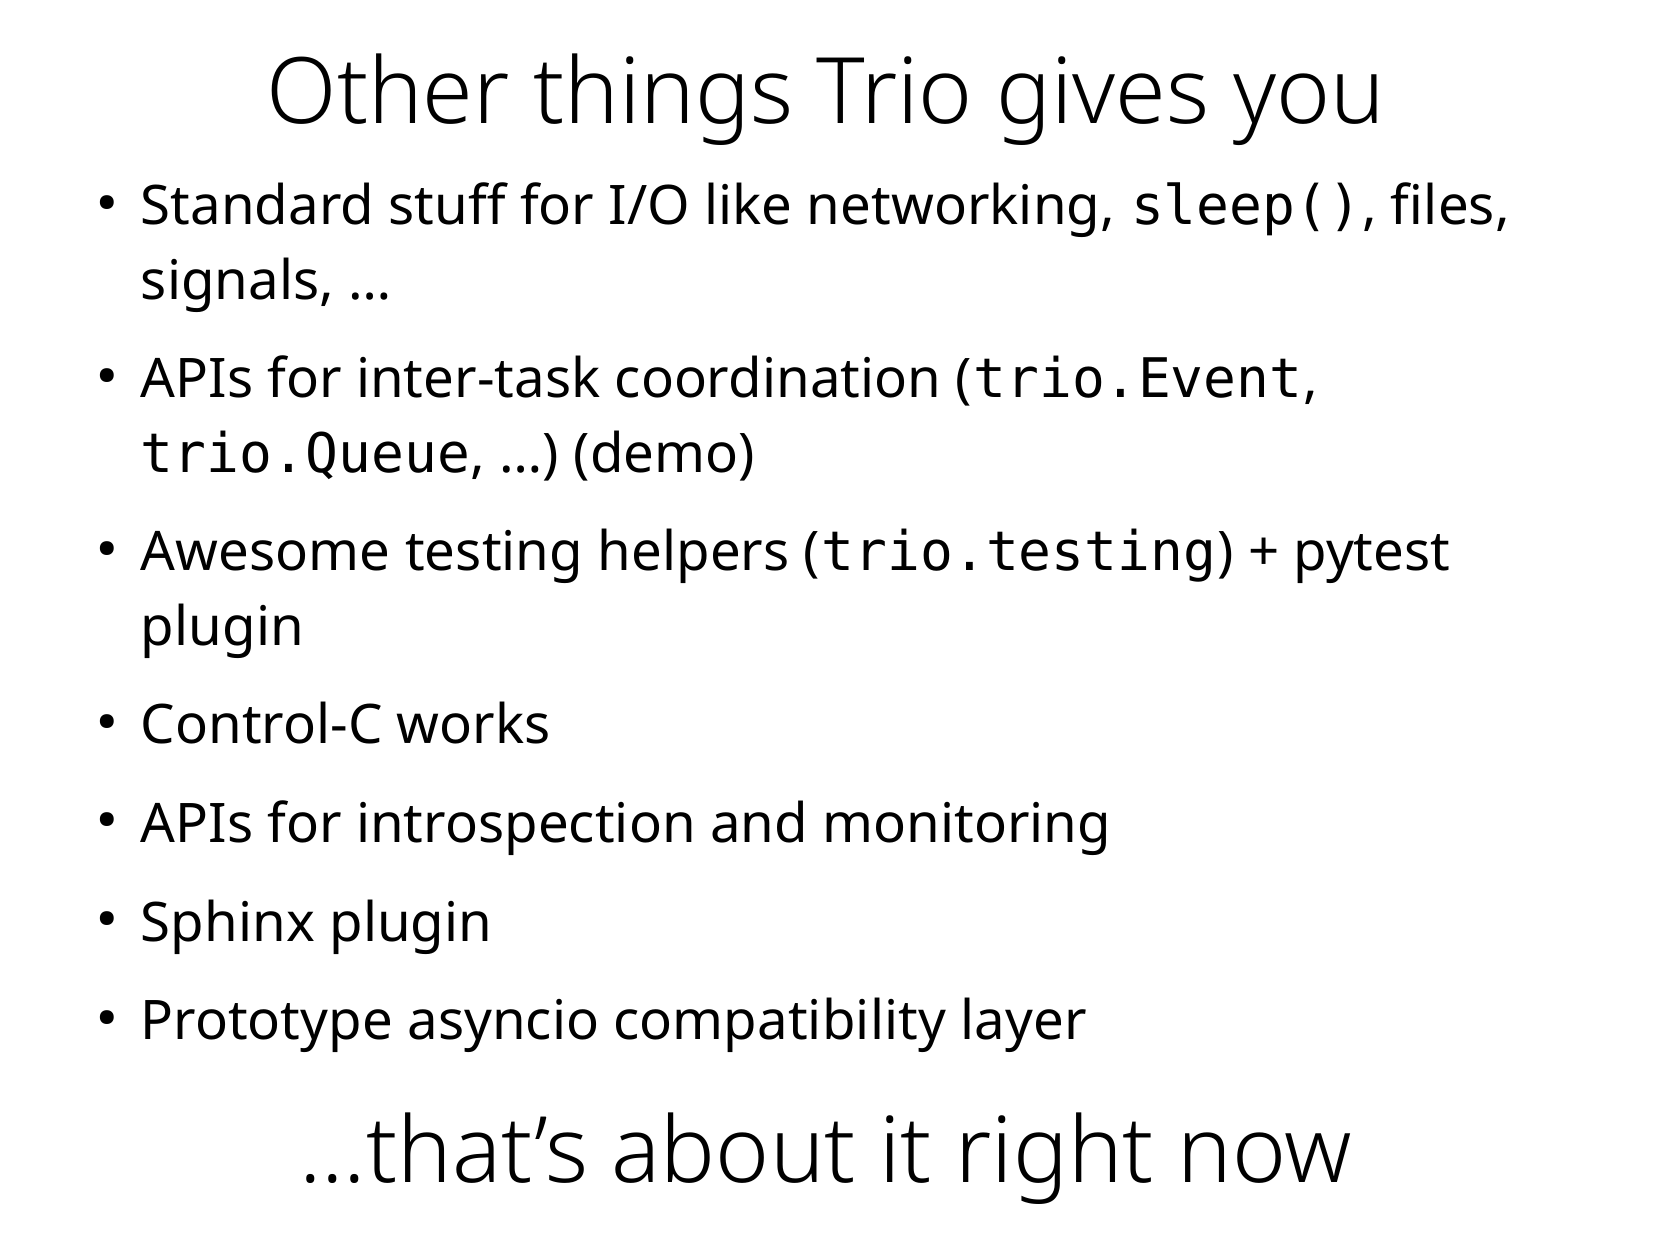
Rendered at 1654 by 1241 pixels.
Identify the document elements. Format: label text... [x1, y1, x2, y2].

list Standard stuff for I/O like networking, sleep(), files, signals, … APIs for inter-task coordination (trio.Event, trio.Queue, …) (demo) Awesome testing helpers (trio.testing) + pytest plugin Control-C works APIs for introspection and monitoring Sphinx plugin Prototype asyncio compatibility layer [82, 166, 1571, 1043]
title ...that’s about it right now [82, 1043, 1571, 1241]
title Other things Trio gives you [82, 0, 1571, 166]
